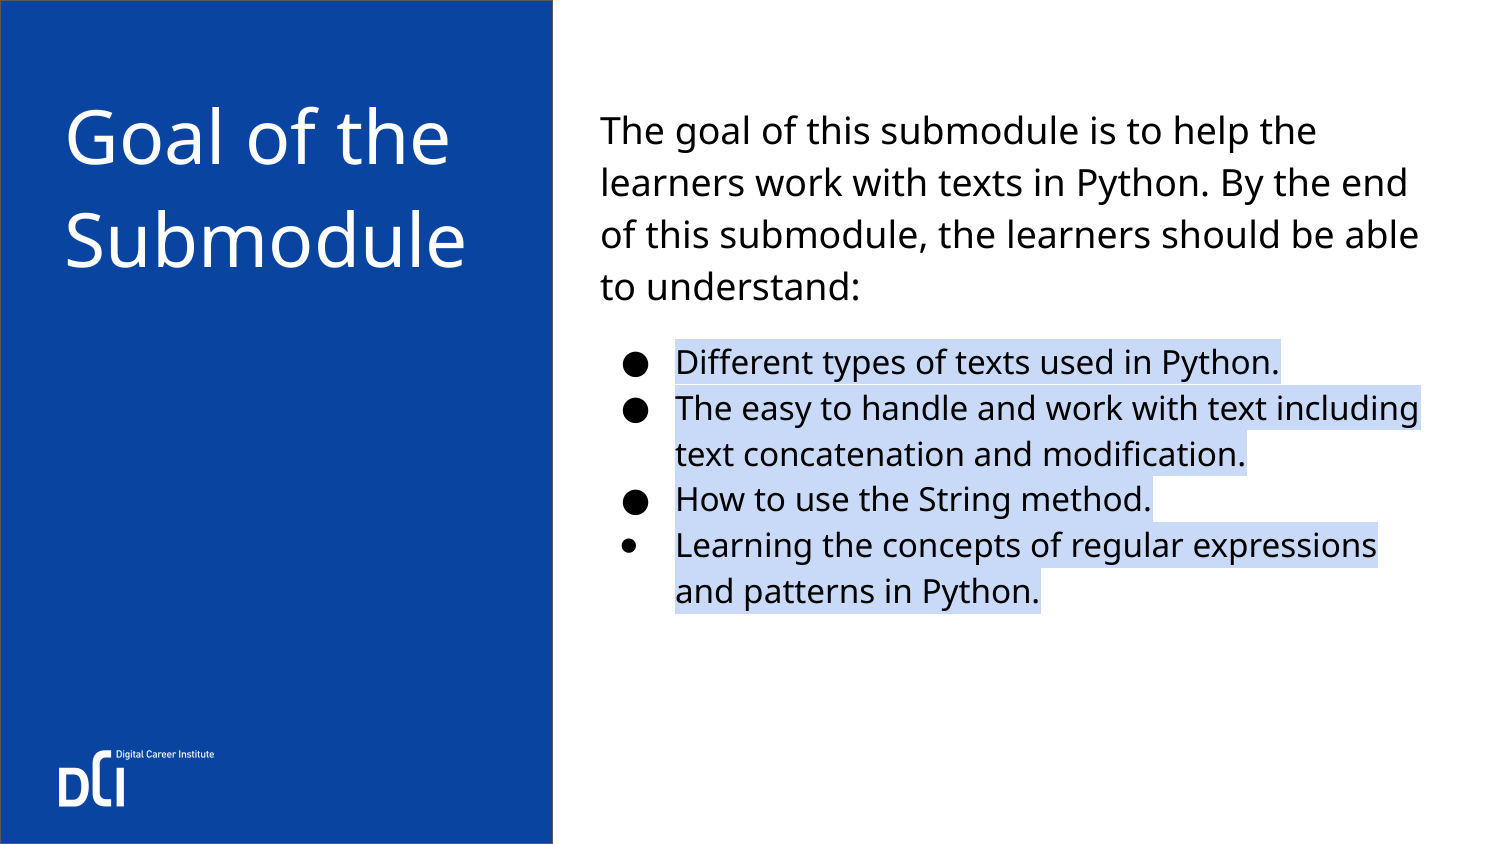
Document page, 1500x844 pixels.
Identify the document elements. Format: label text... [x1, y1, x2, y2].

text_box Goal of the Submodule [49, 60, 540, 588]
list The goal of this submodule is to help the learners work with texts in Python. By the end of this submodule, the learners should be able to understand: Different types of texts used in Python. The easy to handle and work with text including text concatenation and modification. How to use the String method. Learning the concepts of regular expressions and patterns in Python. [585, 85, 1449, 780]
picture [49, 737, 220, 817]
text_box [0, 0, 553, 844]
